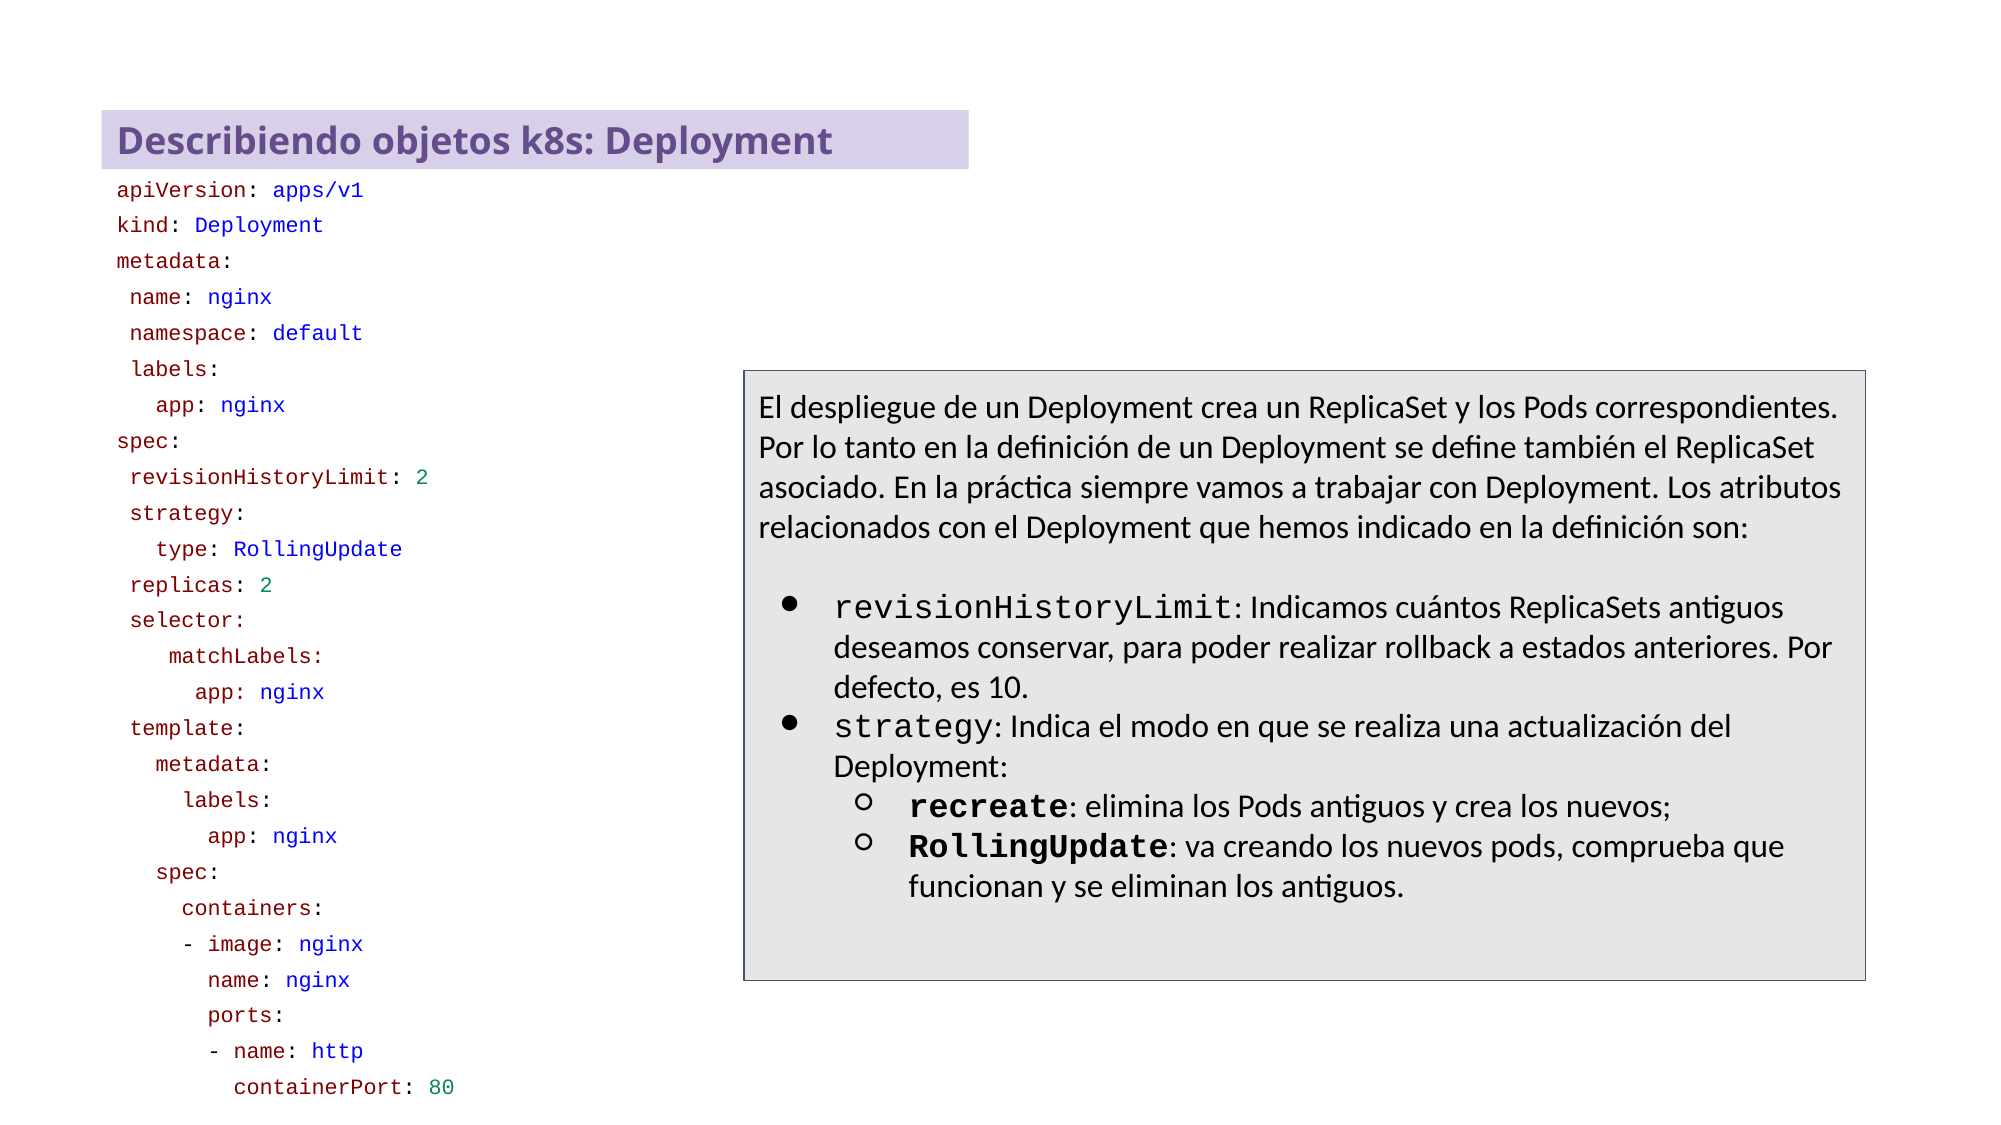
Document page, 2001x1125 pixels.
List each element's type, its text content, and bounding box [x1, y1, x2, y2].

text_box El despliegue de un Deployment crea un ReplicaSet y los Pods correspondientes. Por lo tanto en la definición de un Deployment se define también el ReplicaSet asociado. En la práctica siempre vamos a trabajar con Deployment. Los atributos relacionados con el Deployment que hemos indicado en la definición son: revisionHistoryLimit: Indicamos cuántos ReplicaSets antiguos deseamos conservar, para poder realizar rollback a estados anteriores. Por defecto, es 10. strategy: Indica el modo en que se realiza una actualización del Deployment: recreate: elimina los Pods antiguos y crea los nuevos; RollingUpdate: va creando los nuevos pods, comprueba que funcionan y se eliminan los antiguos. [743, 370, 1866, 981]
text_box Describiendo objetos k8s: Deployment [101, 110, 969, 170]
text_box apiVersion: apps/v1 kind: Deployment metadata: name: nginx namespace: default labels: app: nginx spec: revisionHistoryLimit: 2 strategy: type: RollingUpdate replicas: 2 selector: matchLabels: app: nginx template: metadata: labels: app: nginx spec: containers: - image: nginx name: nginx ports: - name: http containerPort: 80 [101, 158, 1977, 863]
